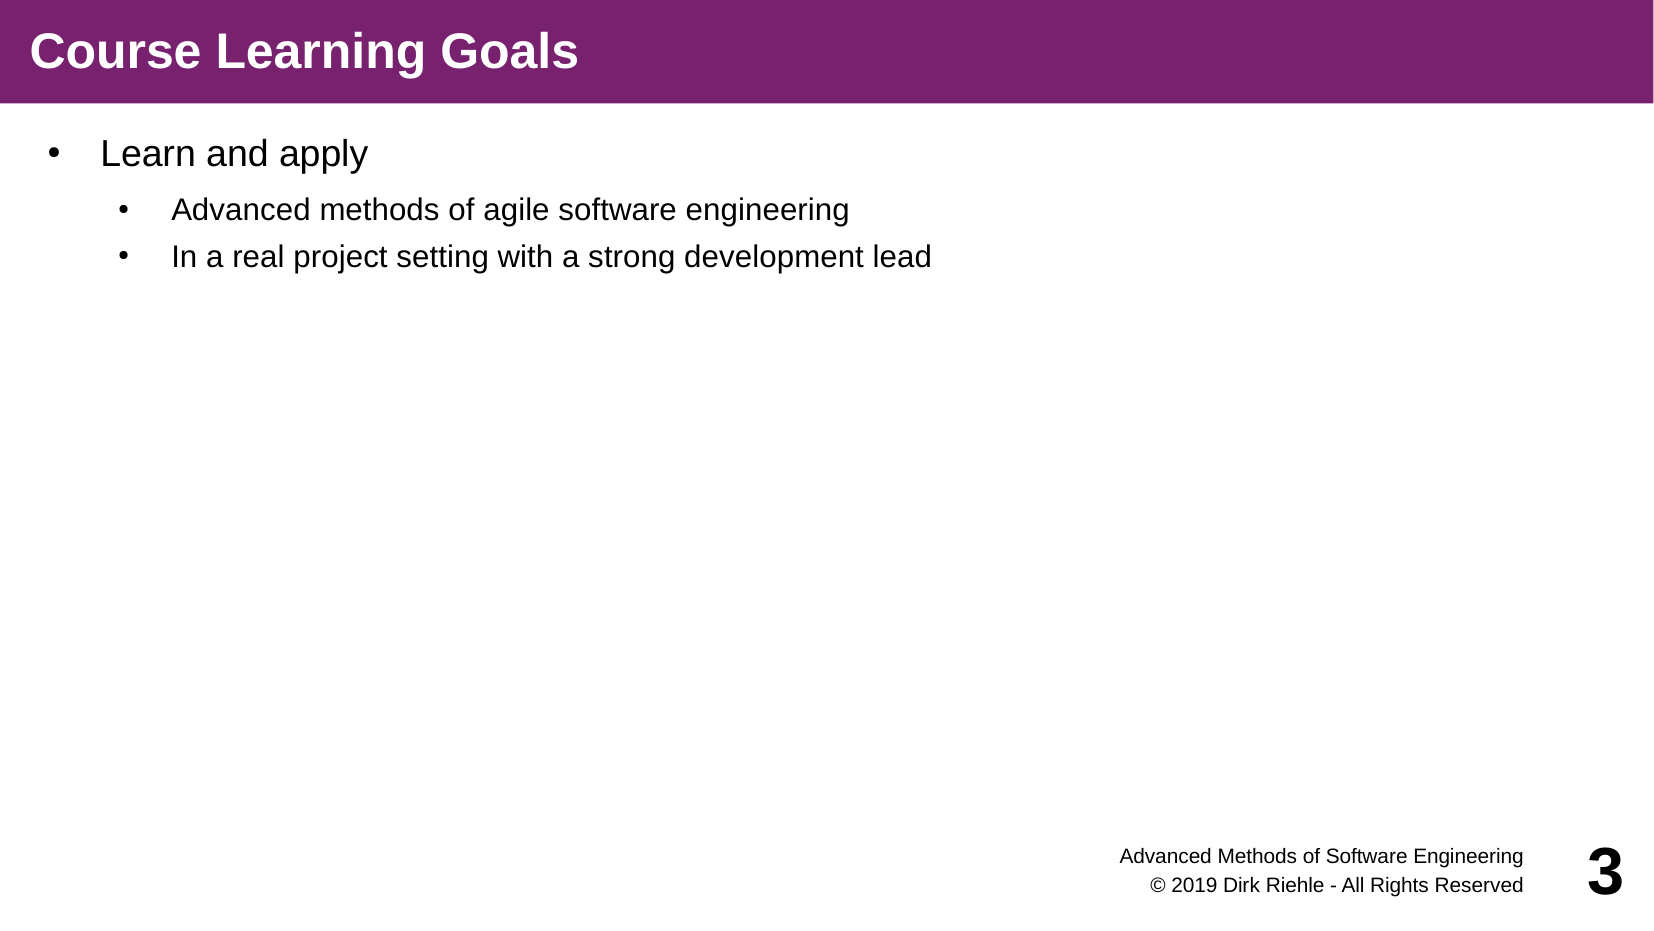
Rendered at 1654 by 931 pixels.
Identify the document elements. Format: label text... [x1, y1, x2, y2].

list Learn and apply Advanced methods of agile software engineering In a real project setting with a strong development lead [29, 132, 1625, 813]
title Course Learning Goals [0, 0, 1654, 104]
